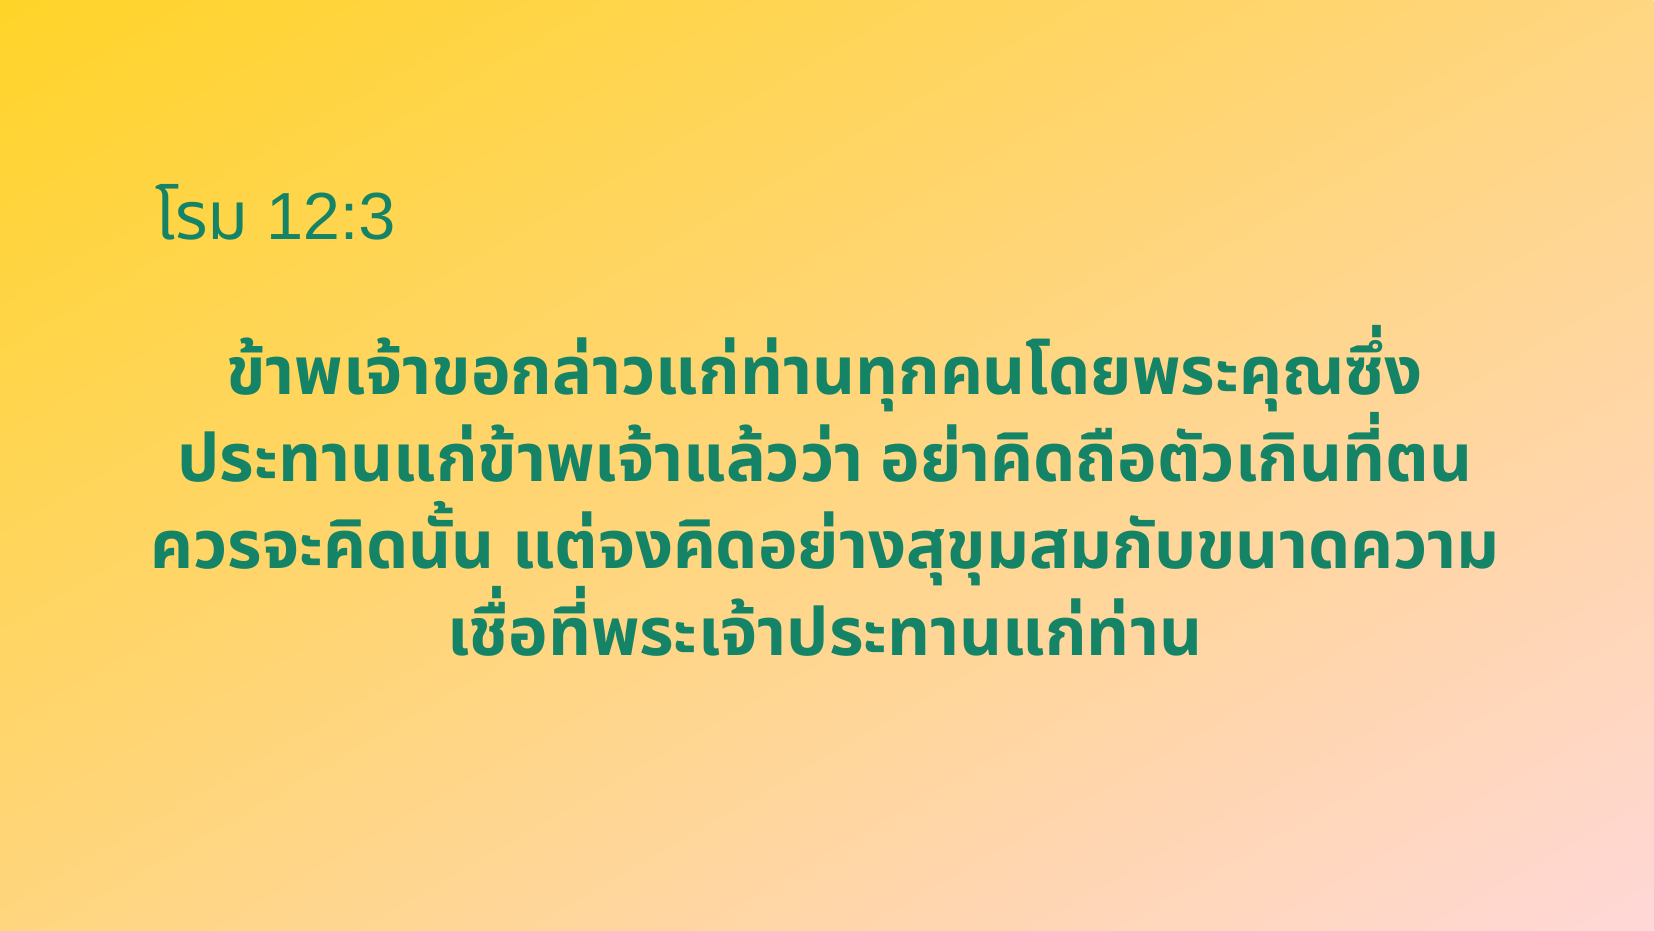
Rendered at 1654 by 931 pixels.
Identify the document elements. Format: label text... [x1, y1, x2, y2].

text_box ข้าพเจ้าขอกล่าวแก่ท่านทุกคนโดยพระคุณซึ่งประทานแก่ข้าพเจ้าแล้วว่า อย่าคิดถือตัวเกินที่ตนควรจะคิดนั้น แต่จงคิดอย่างสุขุมสมกับขนาดความเชื่อที่พระเจ้าประทานแก่ท่าน [112, 327, 1538, 817]
text_box โรม 12:3 [140, 171, 422, 276]
